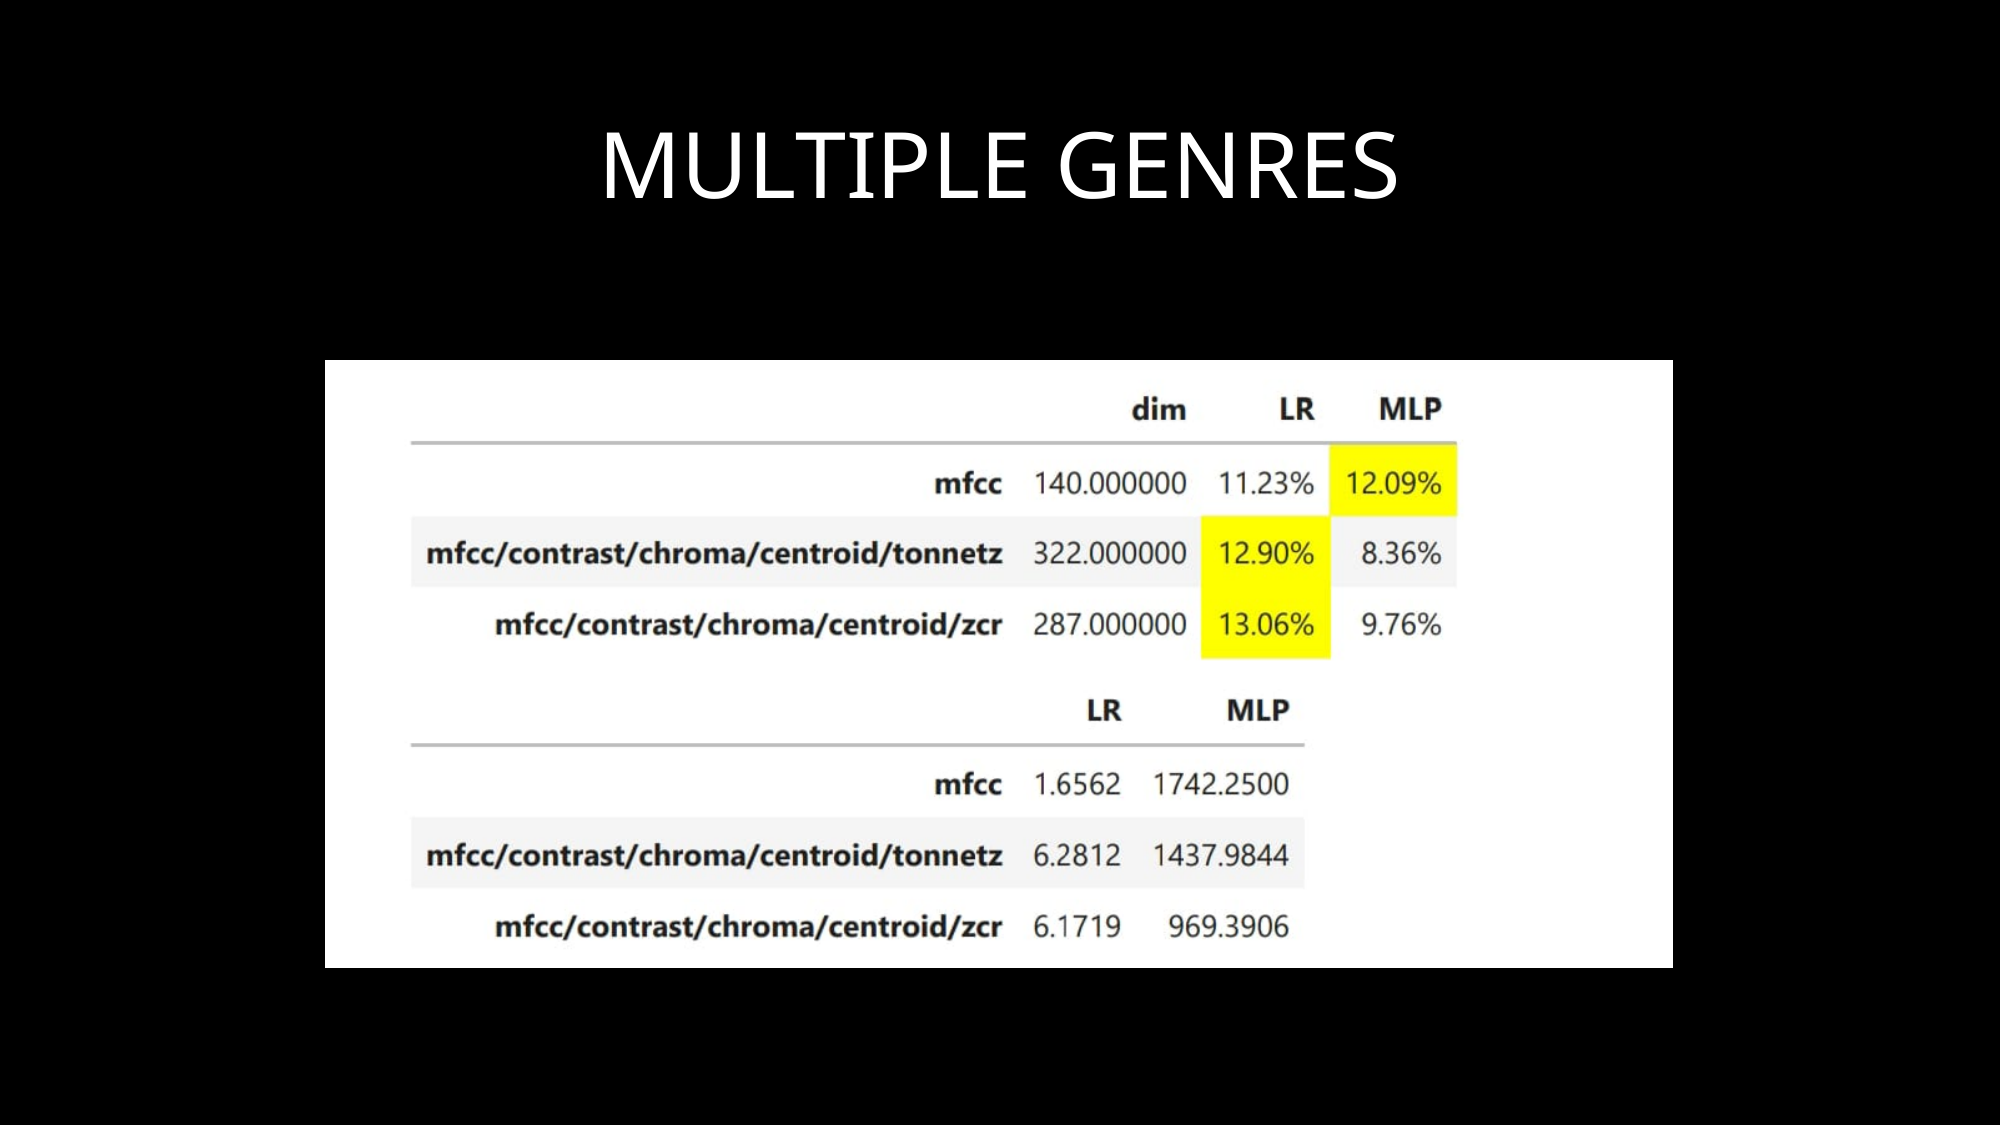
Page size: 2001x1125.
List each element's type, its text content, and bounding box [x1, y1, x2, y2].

title MULTIPLE GENRES [137, 59, 1863, 278]
picture [325, 360, 1673, 968]
